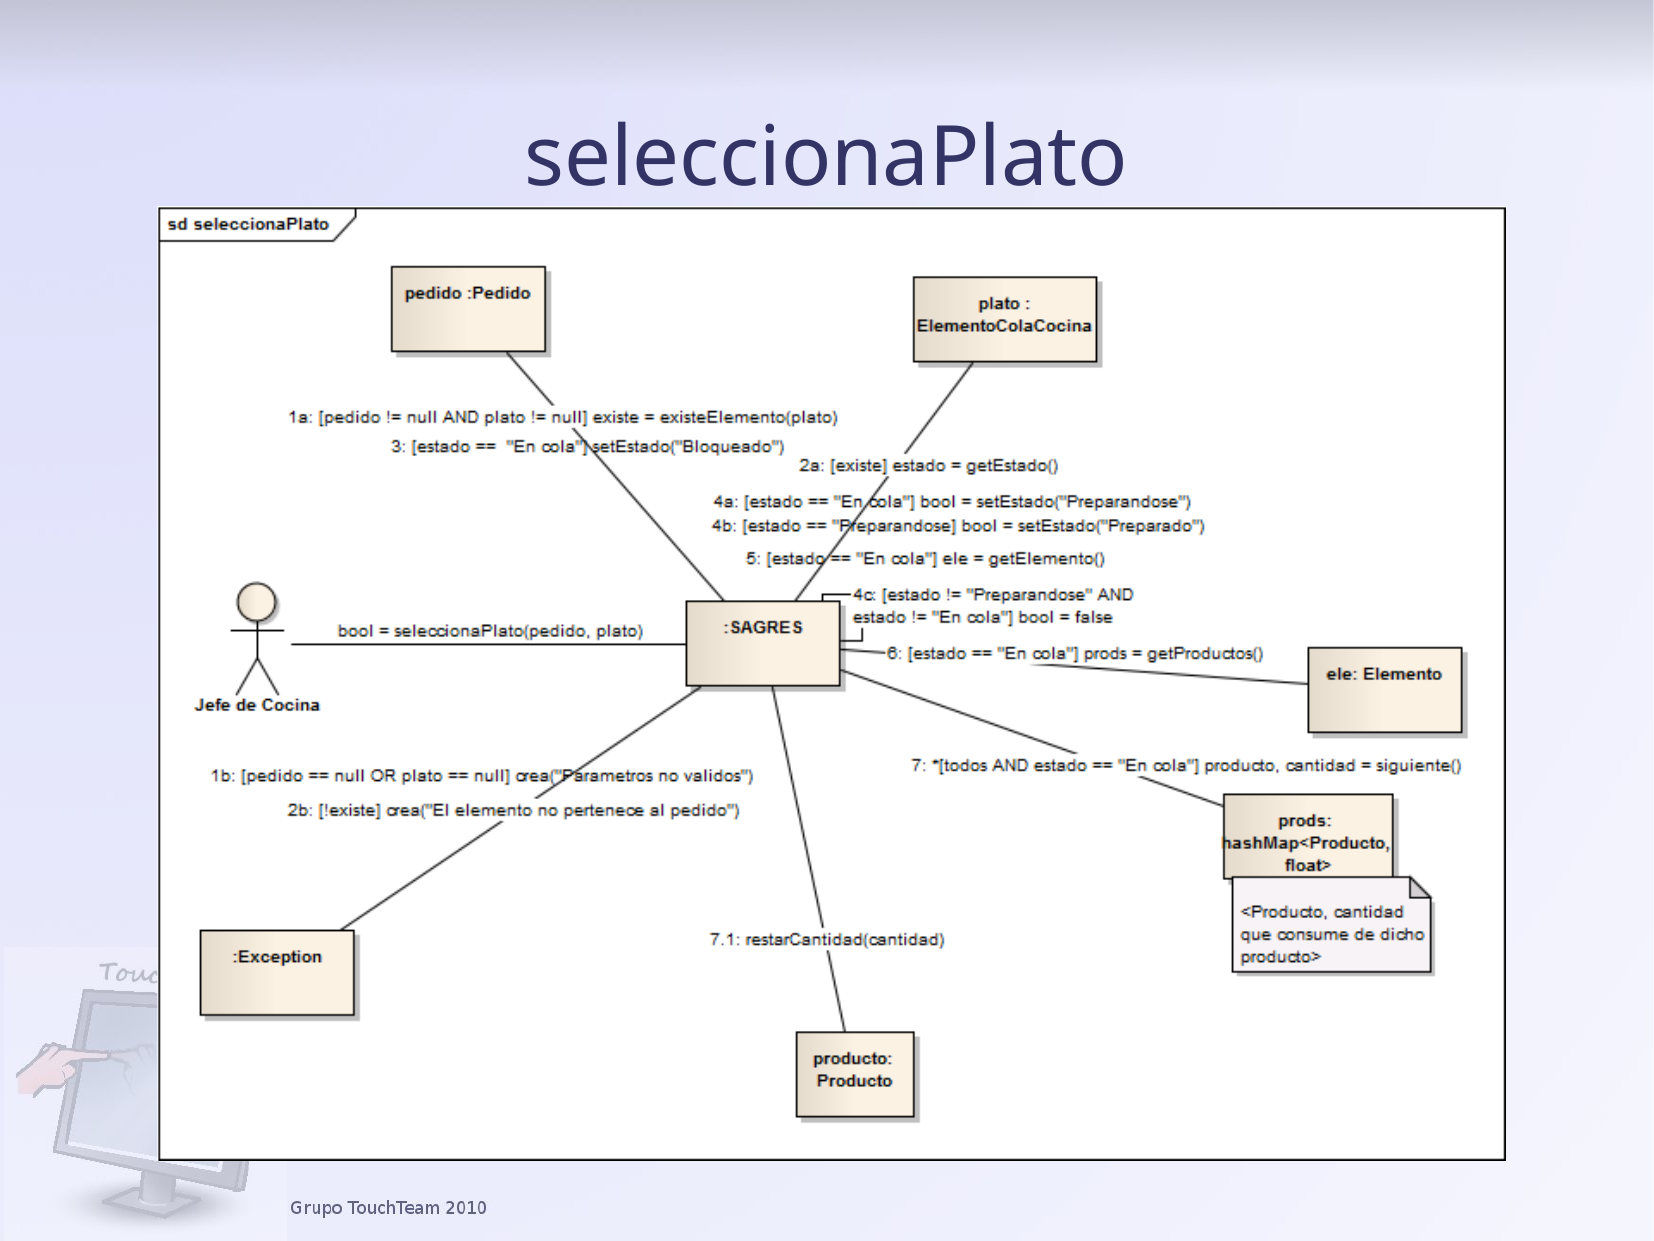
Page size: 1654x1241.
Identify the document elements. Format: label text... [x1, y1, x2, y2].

title seleccionaPlato [82, 49, 1571, 257]
picture [0, 0, 1654, 1241]
